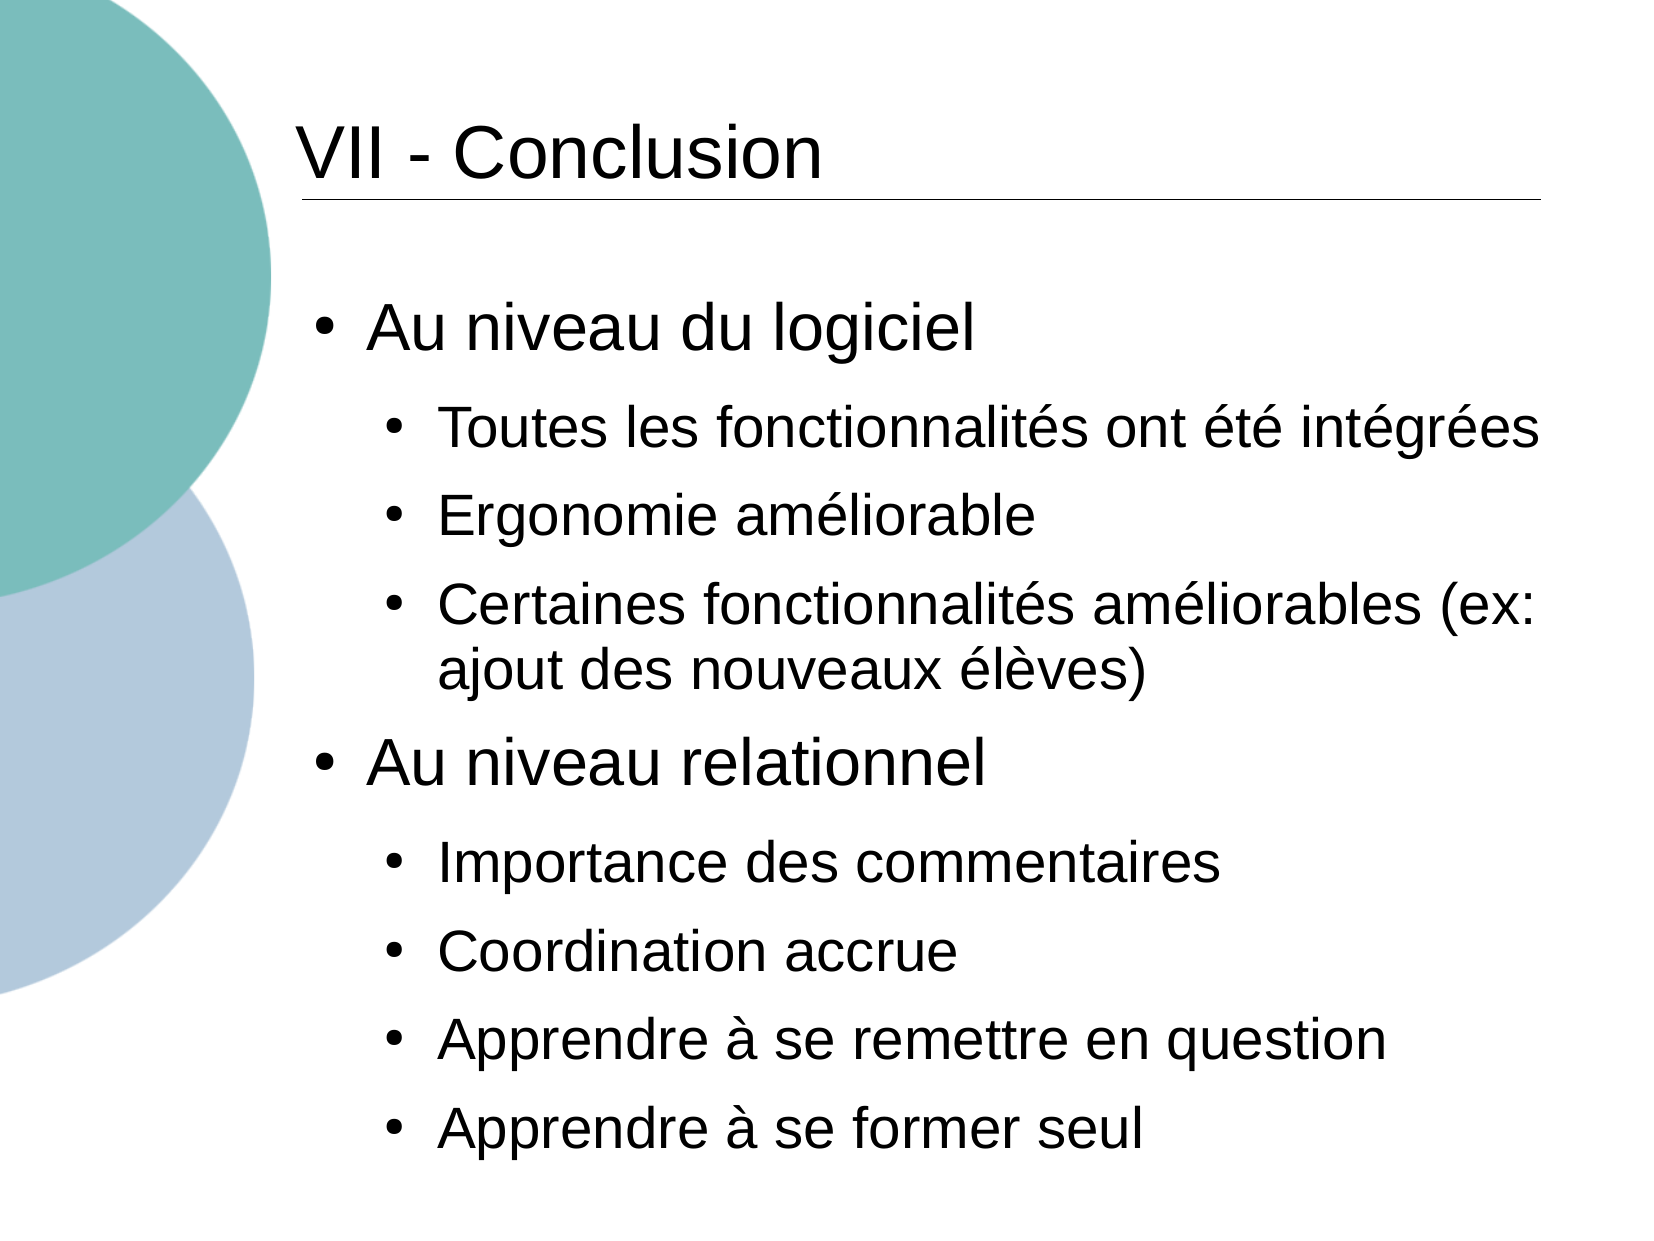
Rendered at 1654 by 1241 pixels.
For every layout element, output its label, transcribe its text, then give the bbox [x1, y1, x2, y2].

picture [0, 0, 1654, 1241]
list Au niveau du logiciel Toutes les fonctionnalités ont été intégrées Ergonomie améliorable Certaines fonctionnalités améliorables (ex: ajout des nouveaux élèves) Au niveau relationnel Importance des commentaires Coordination accrue Apprendre à se remettre en question Apprendre à se former seul [295, 290, 1571, 1159]
table_header [302, 200, 1541, 257]
title VII - Conclusion [295, 49, 1571, 257]
